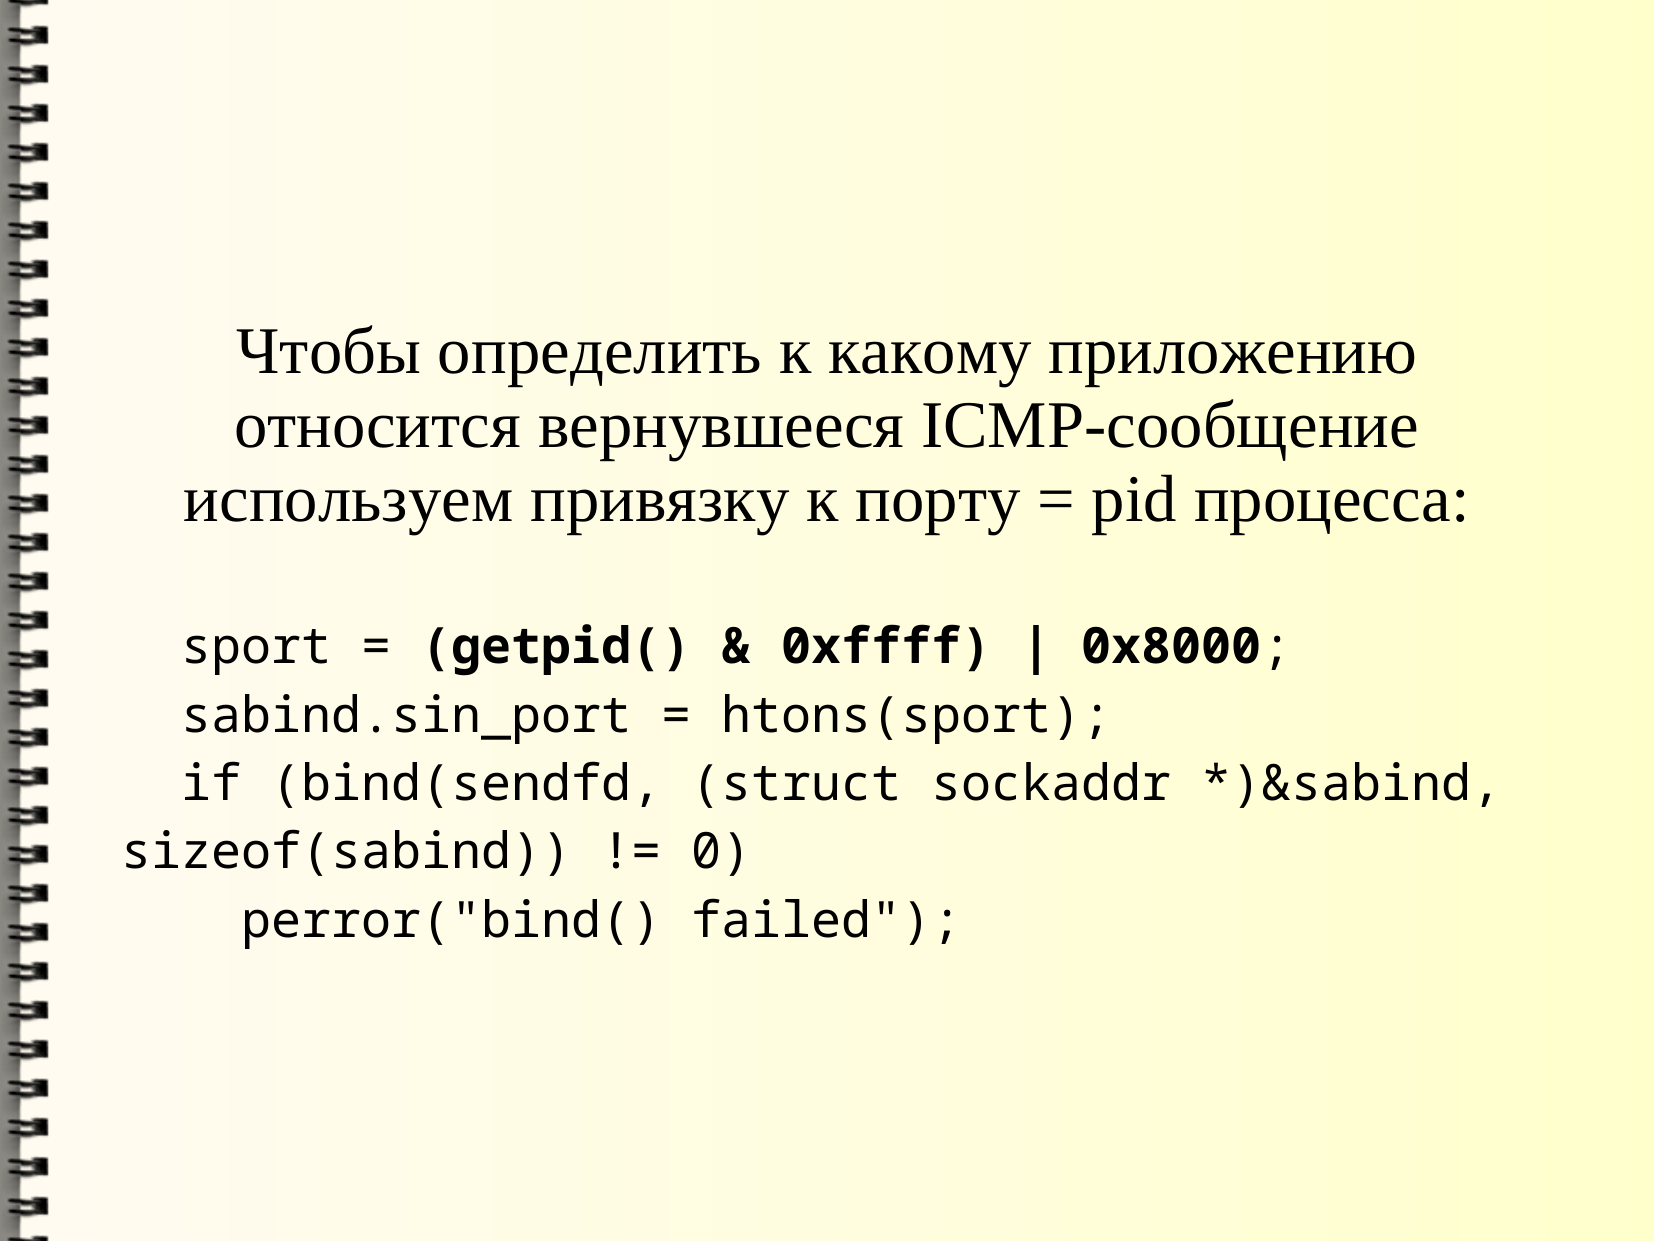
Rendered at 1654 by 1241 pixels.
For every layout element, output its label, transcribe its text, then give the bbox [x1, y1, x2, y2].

picture [0, 0, 1654, 1241]
subtitle Чтобы определить к какому приложению относится вернувшееся ICMP-сообщение используем привязку к порту = pid процесса: sport = (getpid() & 0xffff) | 0x8000; sabind.sin_port = htons(sport); if (bind(sendfd, (struct sockaddr *)&sabind, sizeof(sabind)) != 0) perror("bind() failed"); [121, 110, 1534, 1156]
